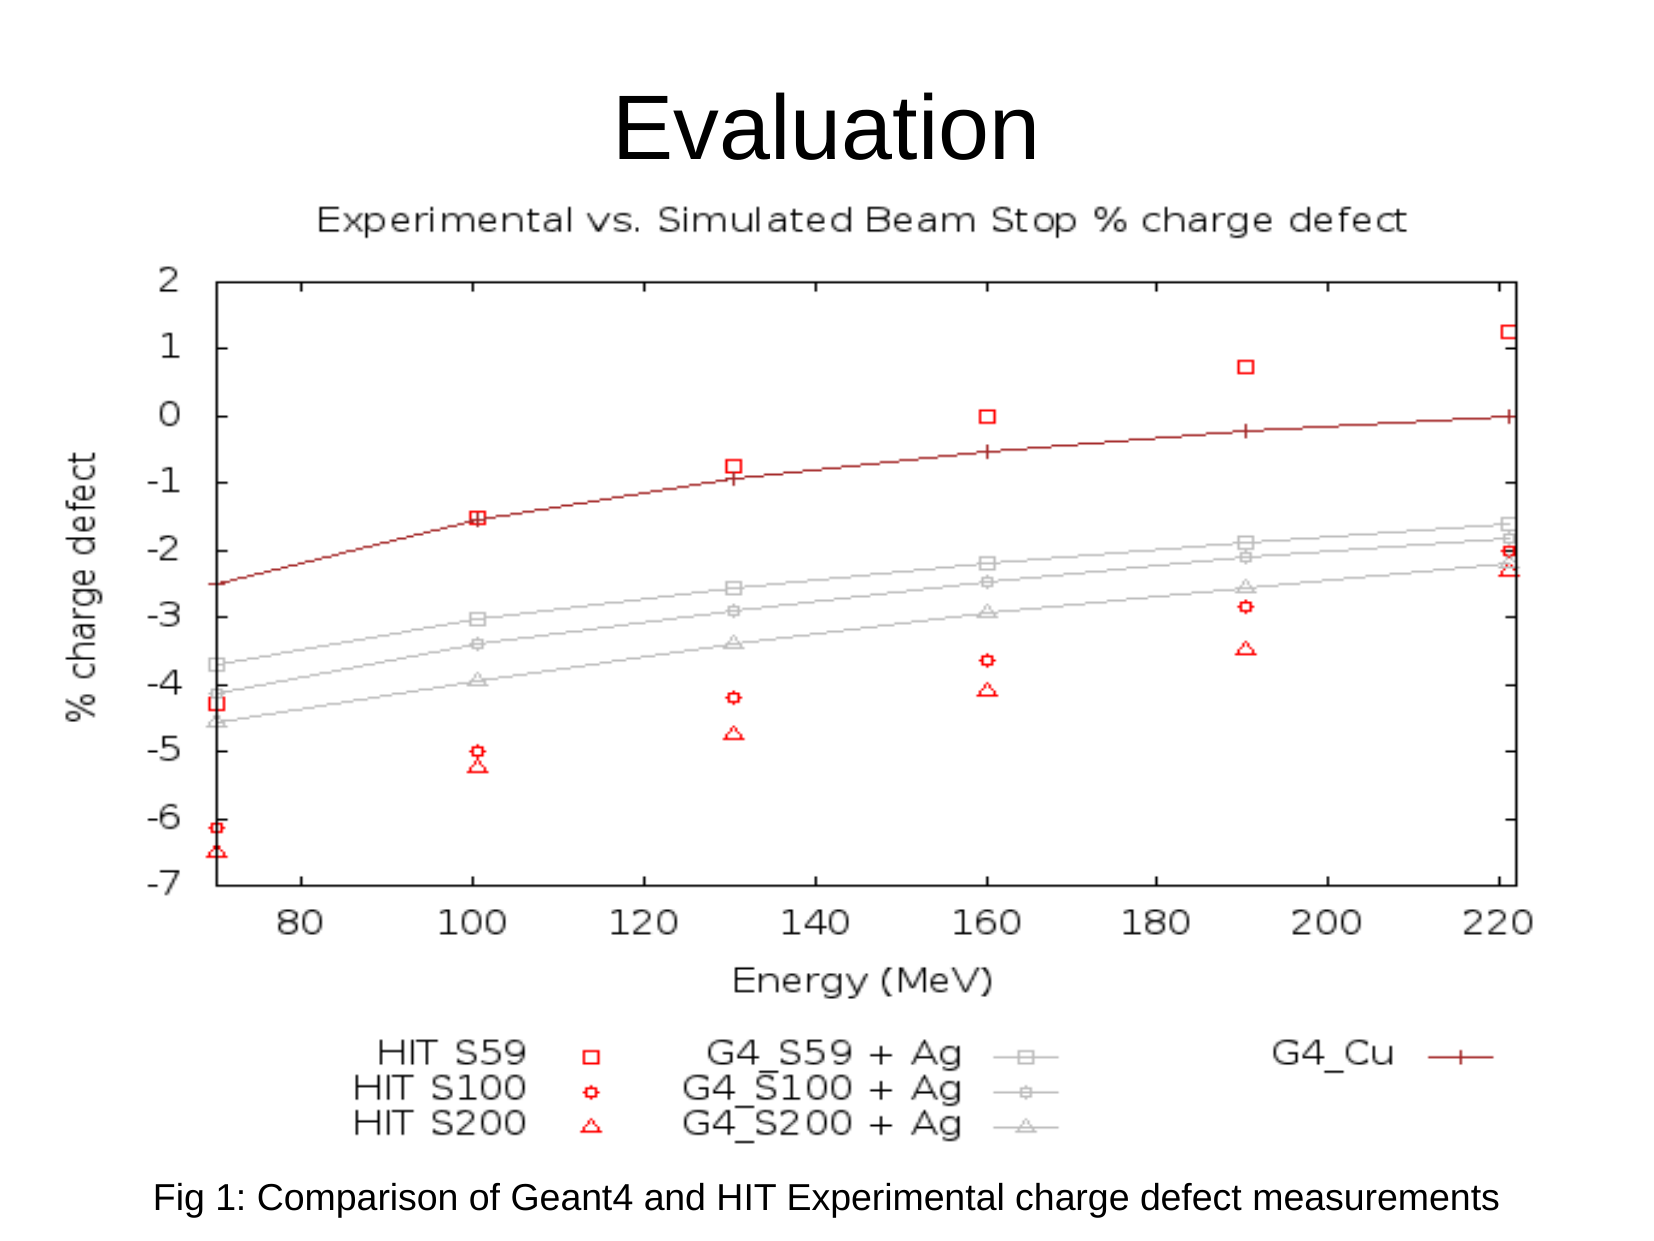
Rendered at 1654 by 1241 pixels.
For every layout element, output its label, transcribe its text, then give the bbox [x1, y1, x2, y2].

text_box Fig 1: Comparison of Geant4 and HIT Experimental charge defect measurements [0, 1155, 1654, 1241]
title Evaluation [0, 0, 1654, 257]
picture [52, 164, 1598, 1155]
